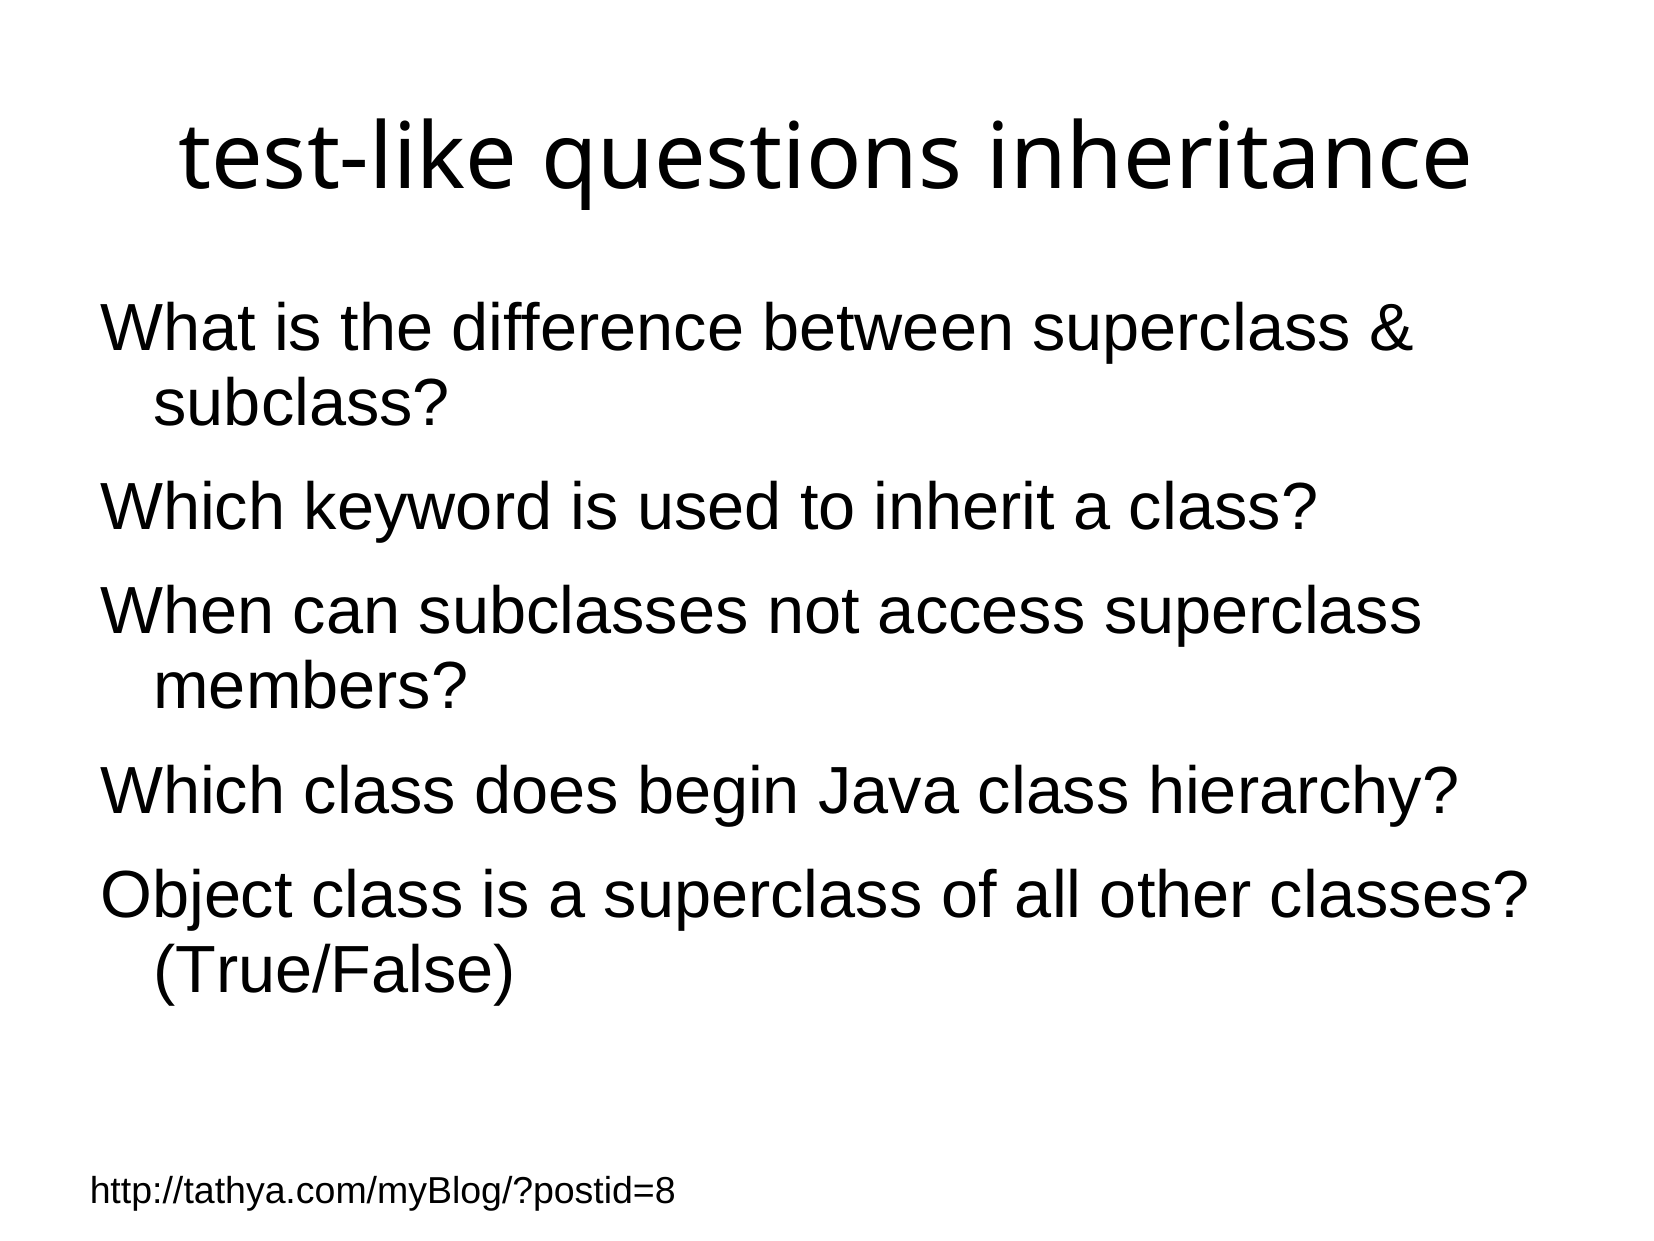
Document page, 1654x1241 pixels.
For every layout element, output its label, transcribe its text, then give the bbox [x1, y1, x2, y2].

list What is the difference between superclass & subclass? Which keyword is used to inherit a class? When can subclasses not access superclass members? Which class does begin Java class hierarchy? Object class is a superclass of all other classes? (True/False) [82, 290, 1571, 1094]
title test-like questions inheritance [82, 49, 1571, 257]
text_box http://tathya.com/myBlog/?postid=8 [75, 1162, 1576, 1220]
